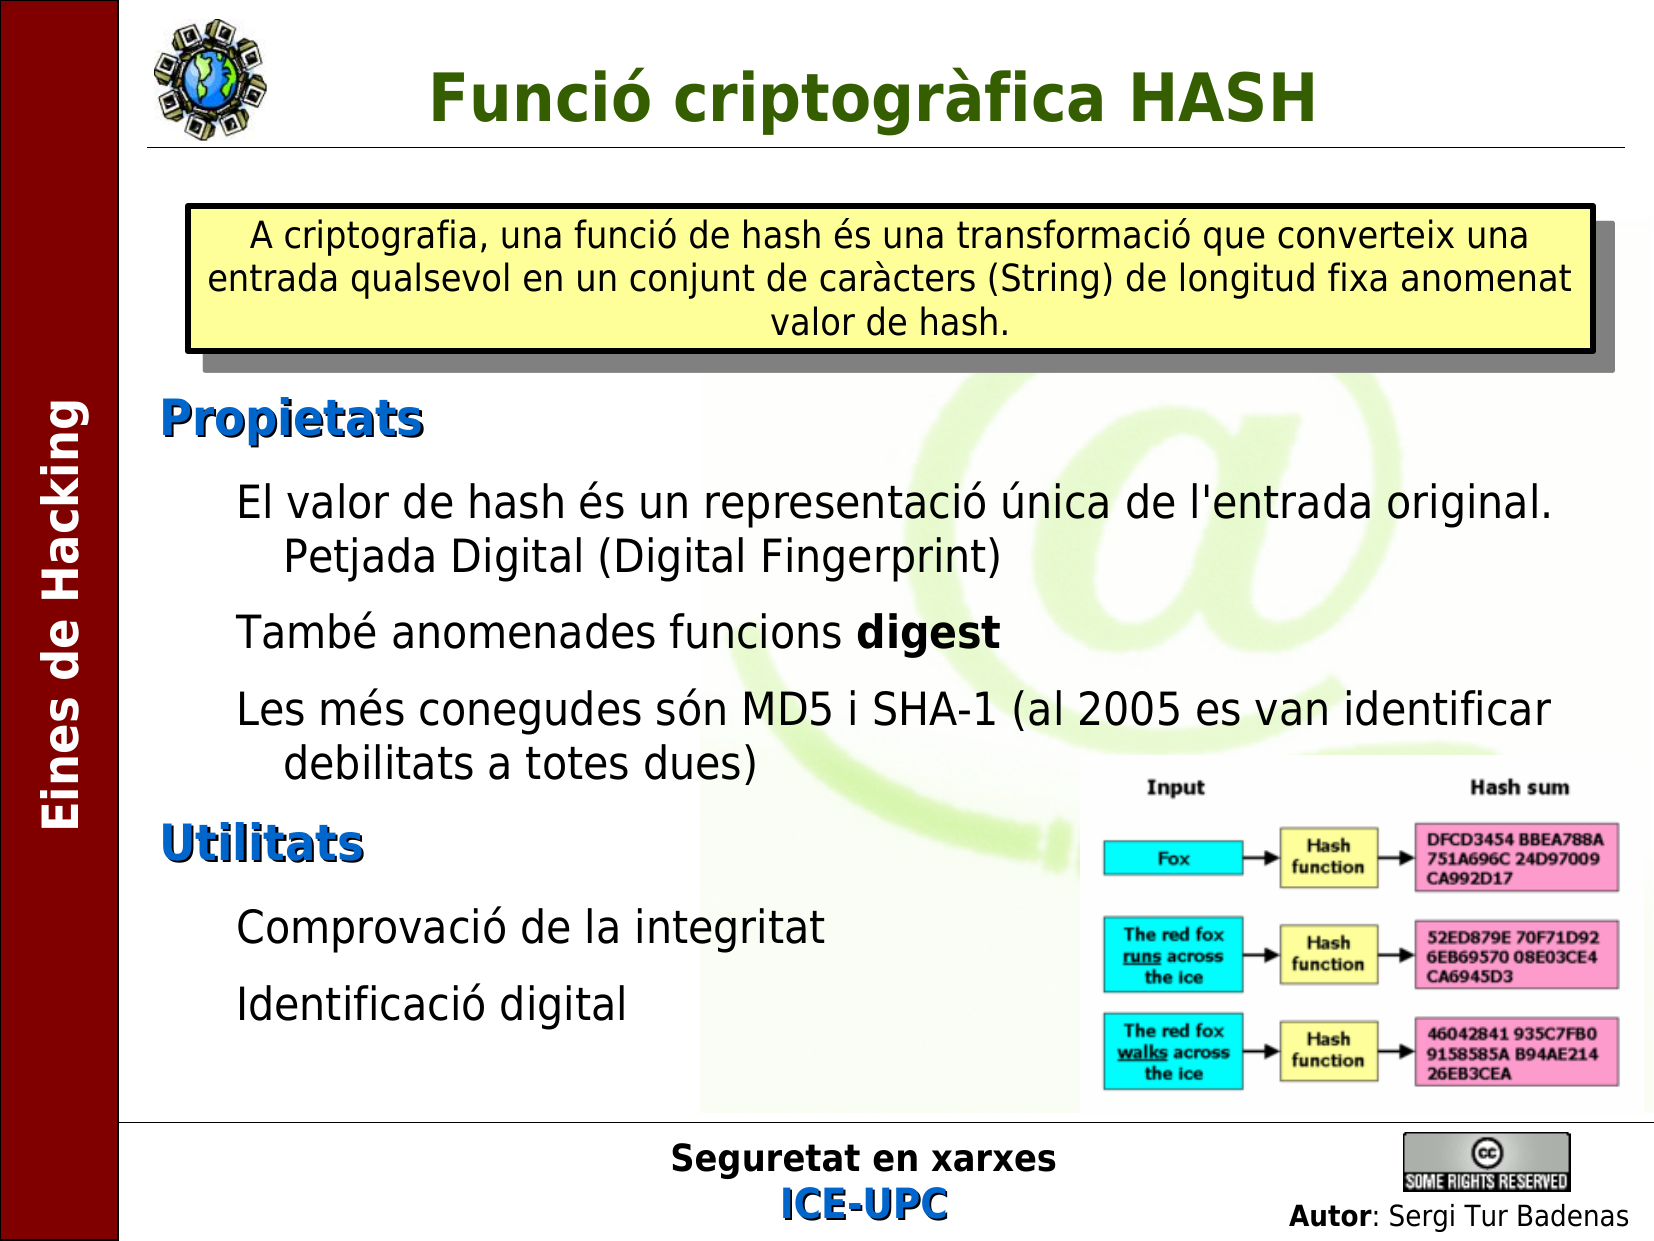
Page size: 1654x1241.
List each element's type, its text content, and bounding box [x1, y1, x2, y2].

picture [154, 19, 268, 56]
text_box A criptografia, una funció de hash és una transformació que converteix una entrada qualsevol en un conjunt de caràcters (String) de longitud fixa anomenat valor de hash. [187, 205, 1594, 352]
list Propietats El valor de hash és un representació única de l'entrada original. Petjada Digital (Digital Fingerprint) També anomenades funcions digest Les més conegudes són MD5 i SHA-1 (al 2005 es van identificar debilitats a totes dues) Utilitats Comprovació de la integritat Identificació digital [141, 388, 1630, 1241]
title Funció criptogràfica HASH [129, 56, 1619, 141]
picture [700, 217, 1654, 1116]
